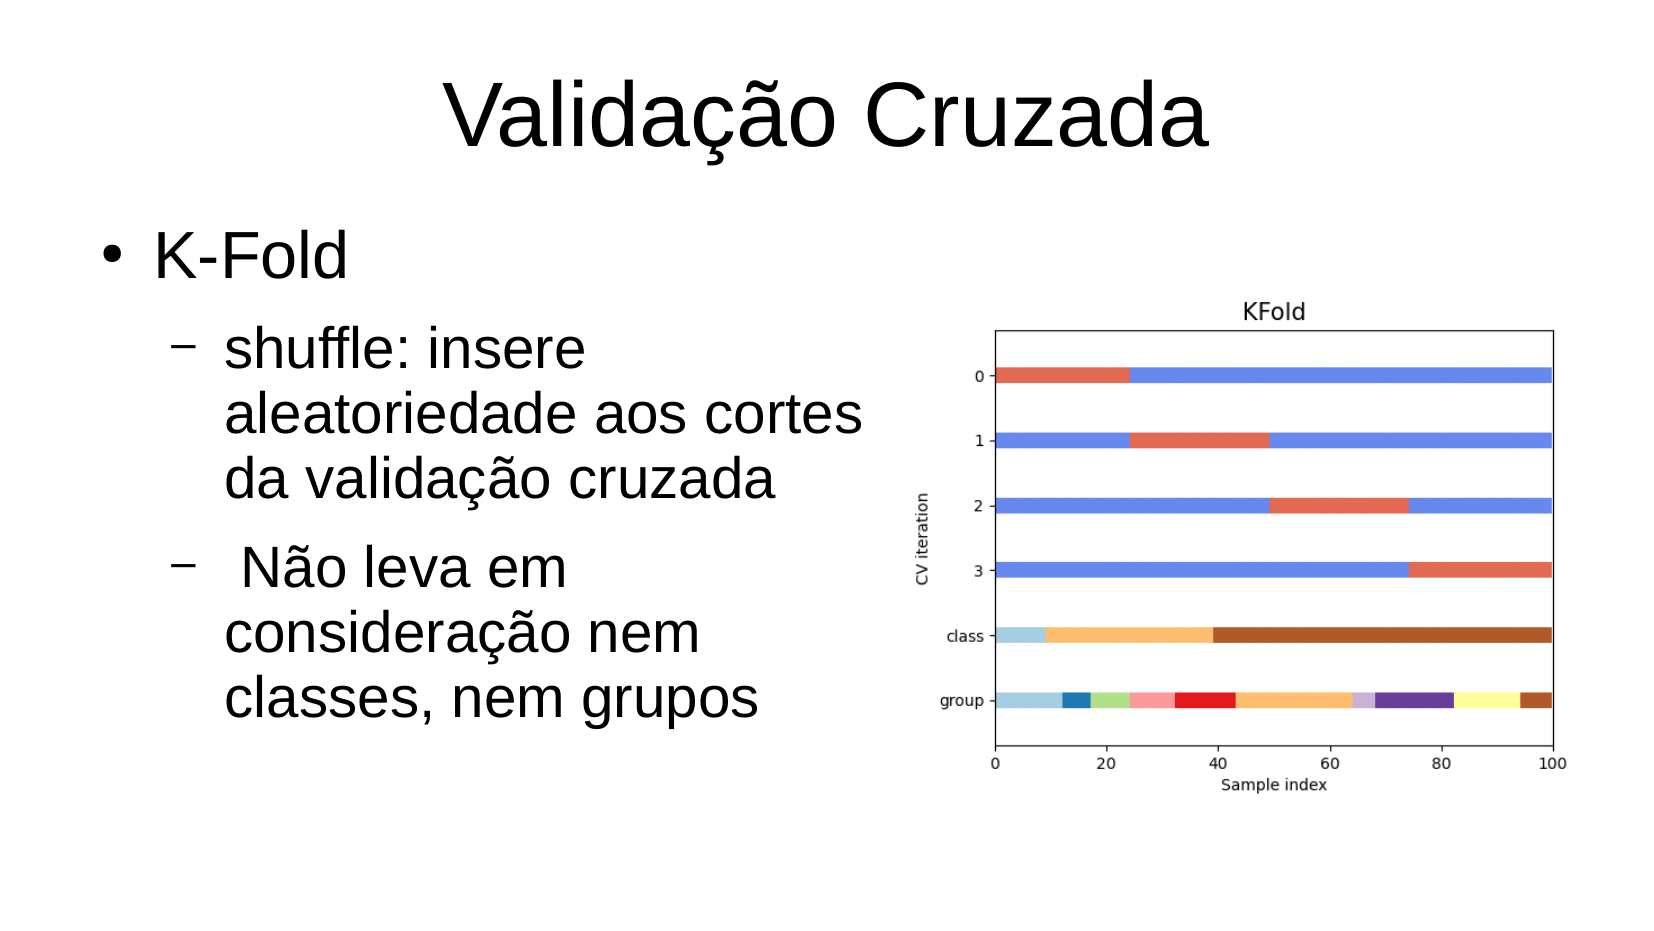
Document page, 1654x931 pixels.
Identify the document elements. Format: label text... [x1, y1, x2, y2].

list K-Fold shuffle: insere aleatoriedade aos cortes da validação cruzada Não leva em consideração nem classes, nem grupos [82, 217, 886, 886]
picture [905, 265, 1625, 805]
title Validação Cruzada [82, 37, 1571, 193]
